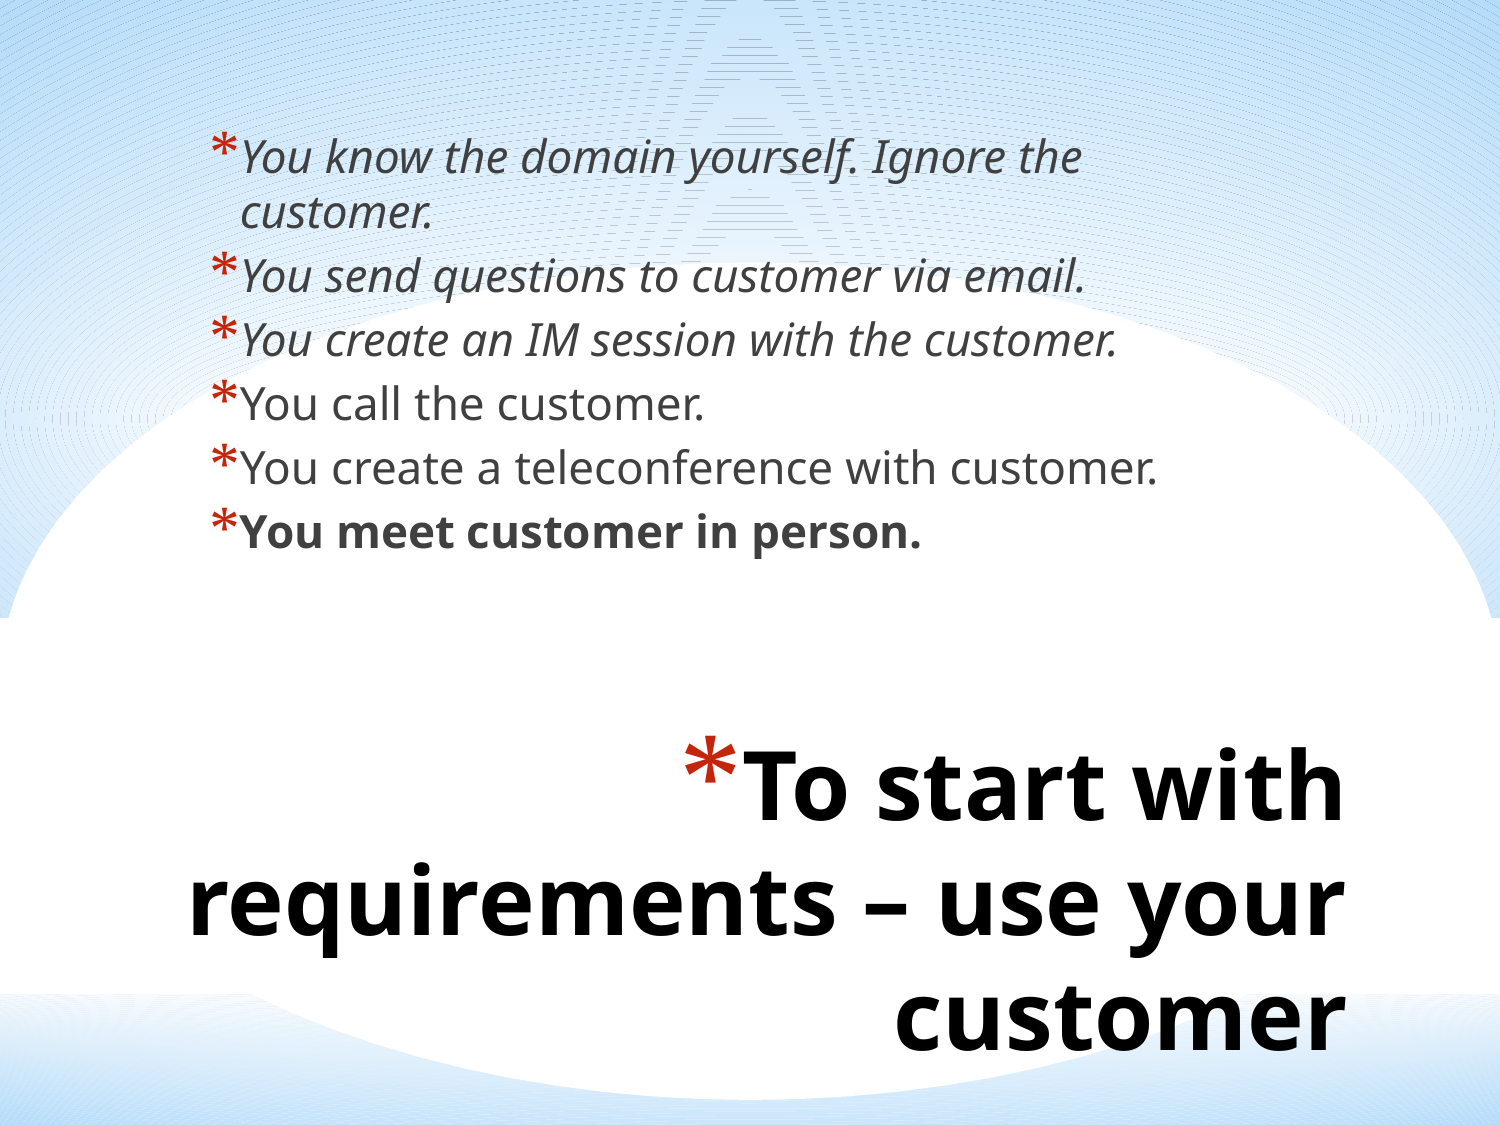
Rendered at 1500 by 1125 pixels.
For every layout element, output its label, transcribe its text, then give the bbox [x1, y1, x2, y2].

title To start with requirements – use your customer [50, 717, 1363, 905]
list You know the domain yourself. Ignore the customer. You send questions to customer via email. You create an IM session with the customer. You call the customer. You create a teleconference with customer. You meet customer in person. [187, 120, 1238, 690]
